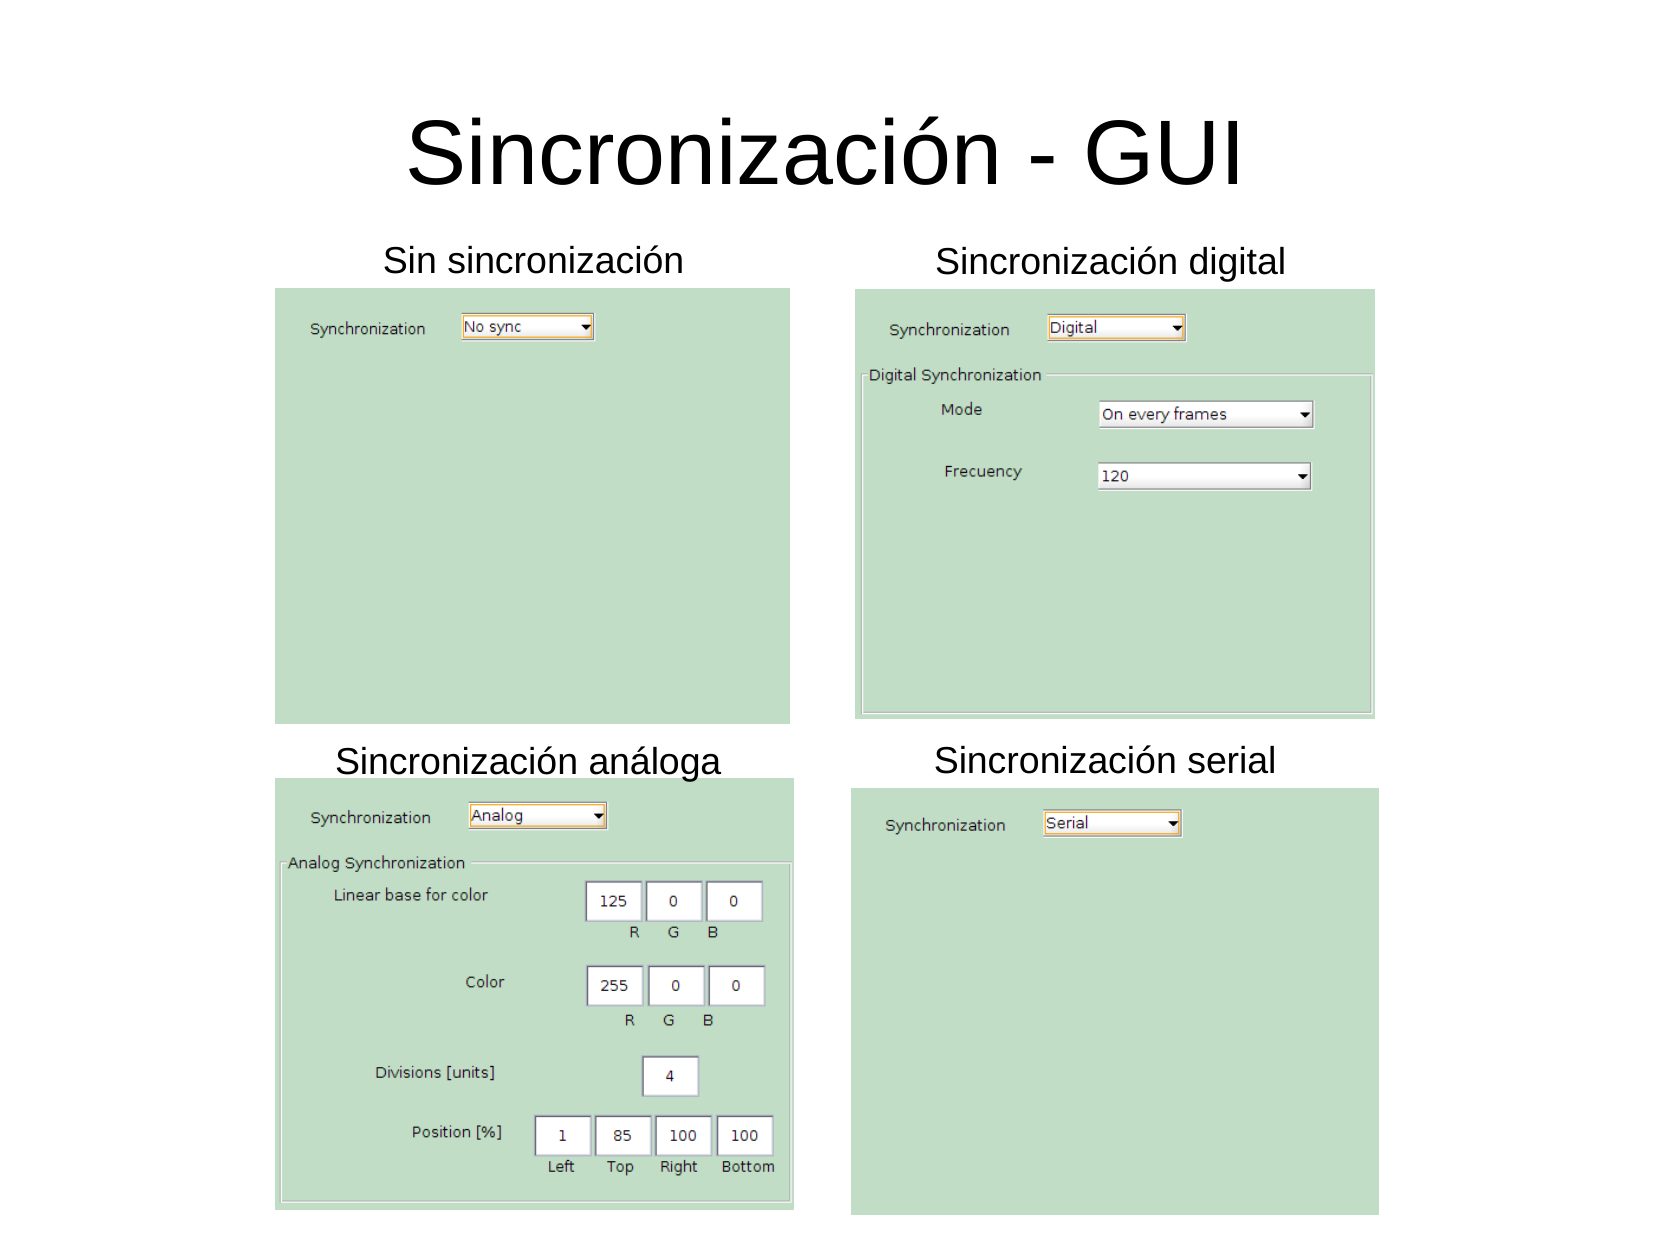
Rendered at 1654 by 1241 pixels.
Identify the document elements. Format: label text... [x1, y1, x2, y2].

picture [851, 788, 1379, 1215]
text_box Sincronización digital [920, 232, 1308, 290]
title Sincronización - GUI [82, 49, 1571, 257]
text_box Sincronización serial [918, 732, 1306, 789]
text_box Sincronización análoga [320, 733, 745, 791]
picture [275, 778, 794, 1210]
picture [855, 289, 1375, 719]
text_box Sin sincronización [368, 232, 755, 289]
picture [275, 288, 790, 725]
